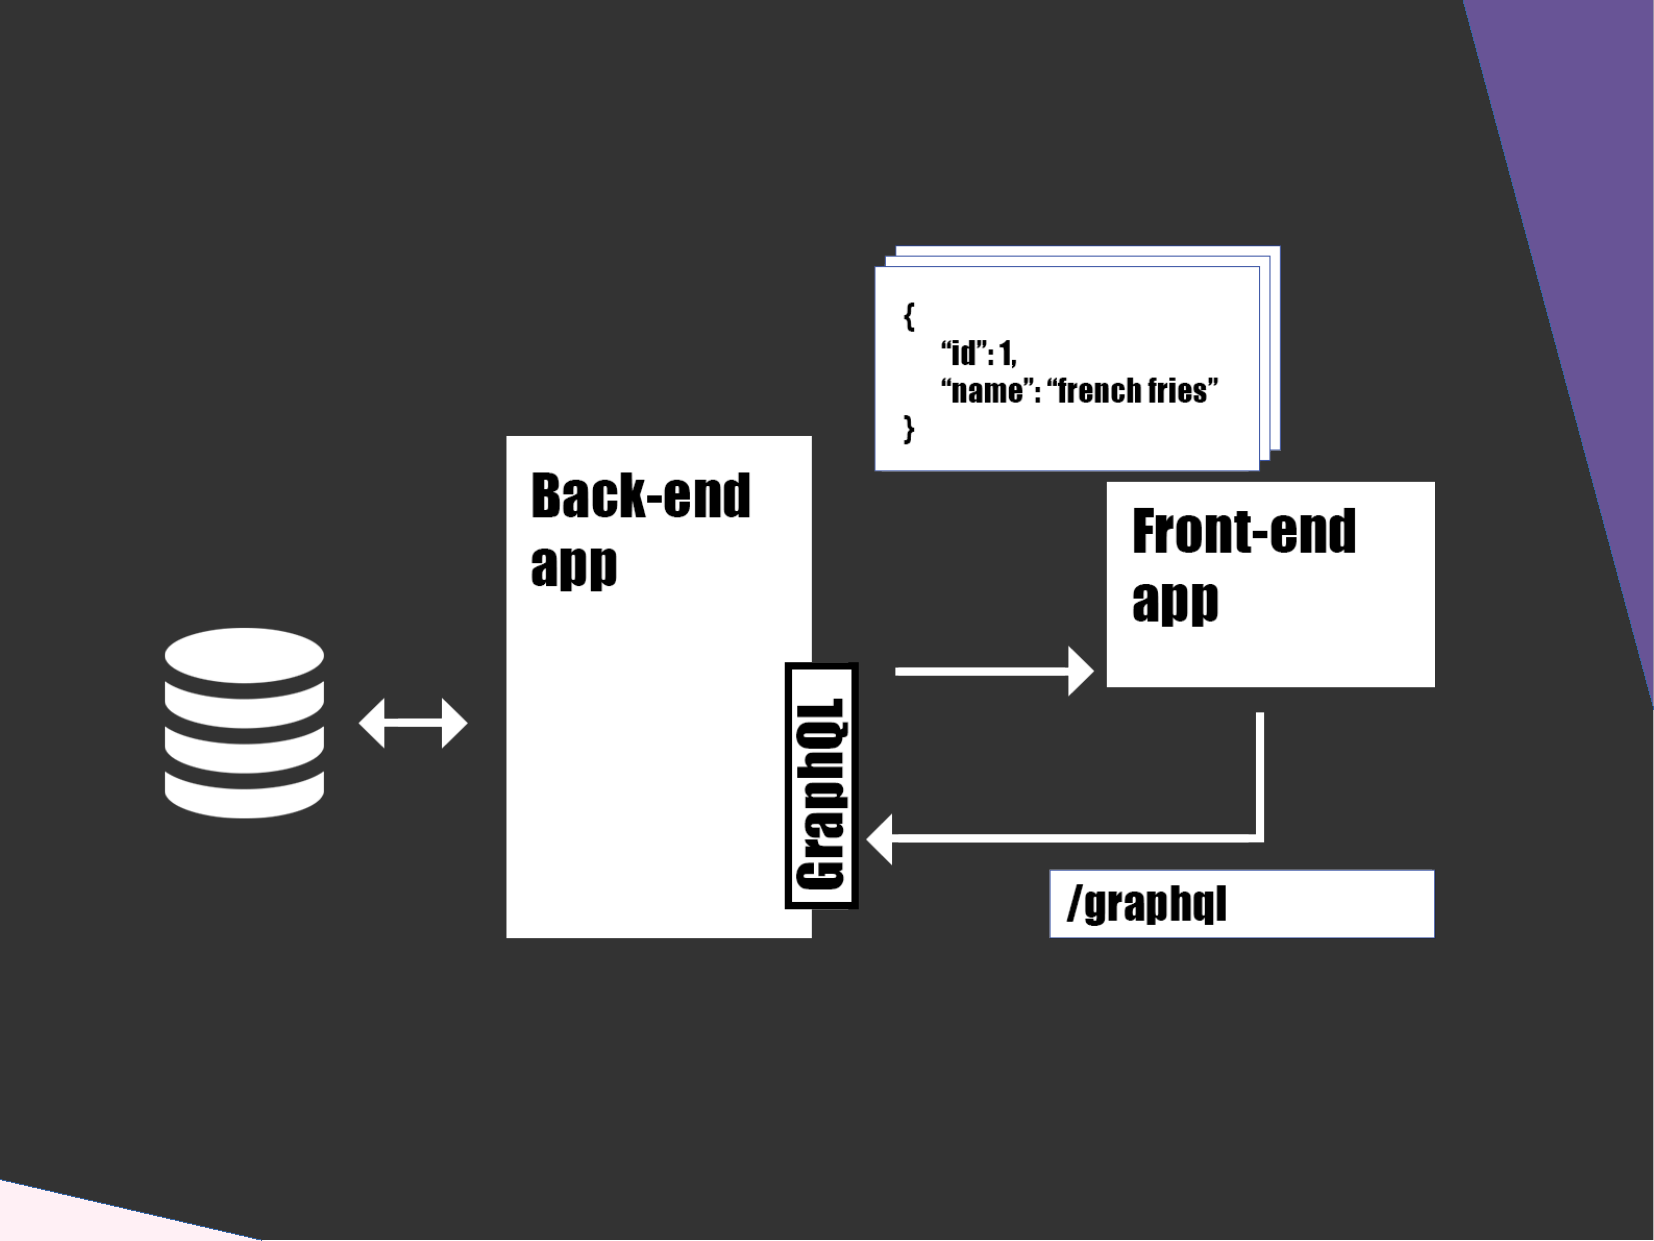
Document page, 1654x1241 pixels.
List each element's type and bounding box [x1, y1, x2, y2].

text_box [1463, 0, 1654, 710]
picture [76, 166, 1578, 1074]
text_box [0, 1179, 266, 1241]
